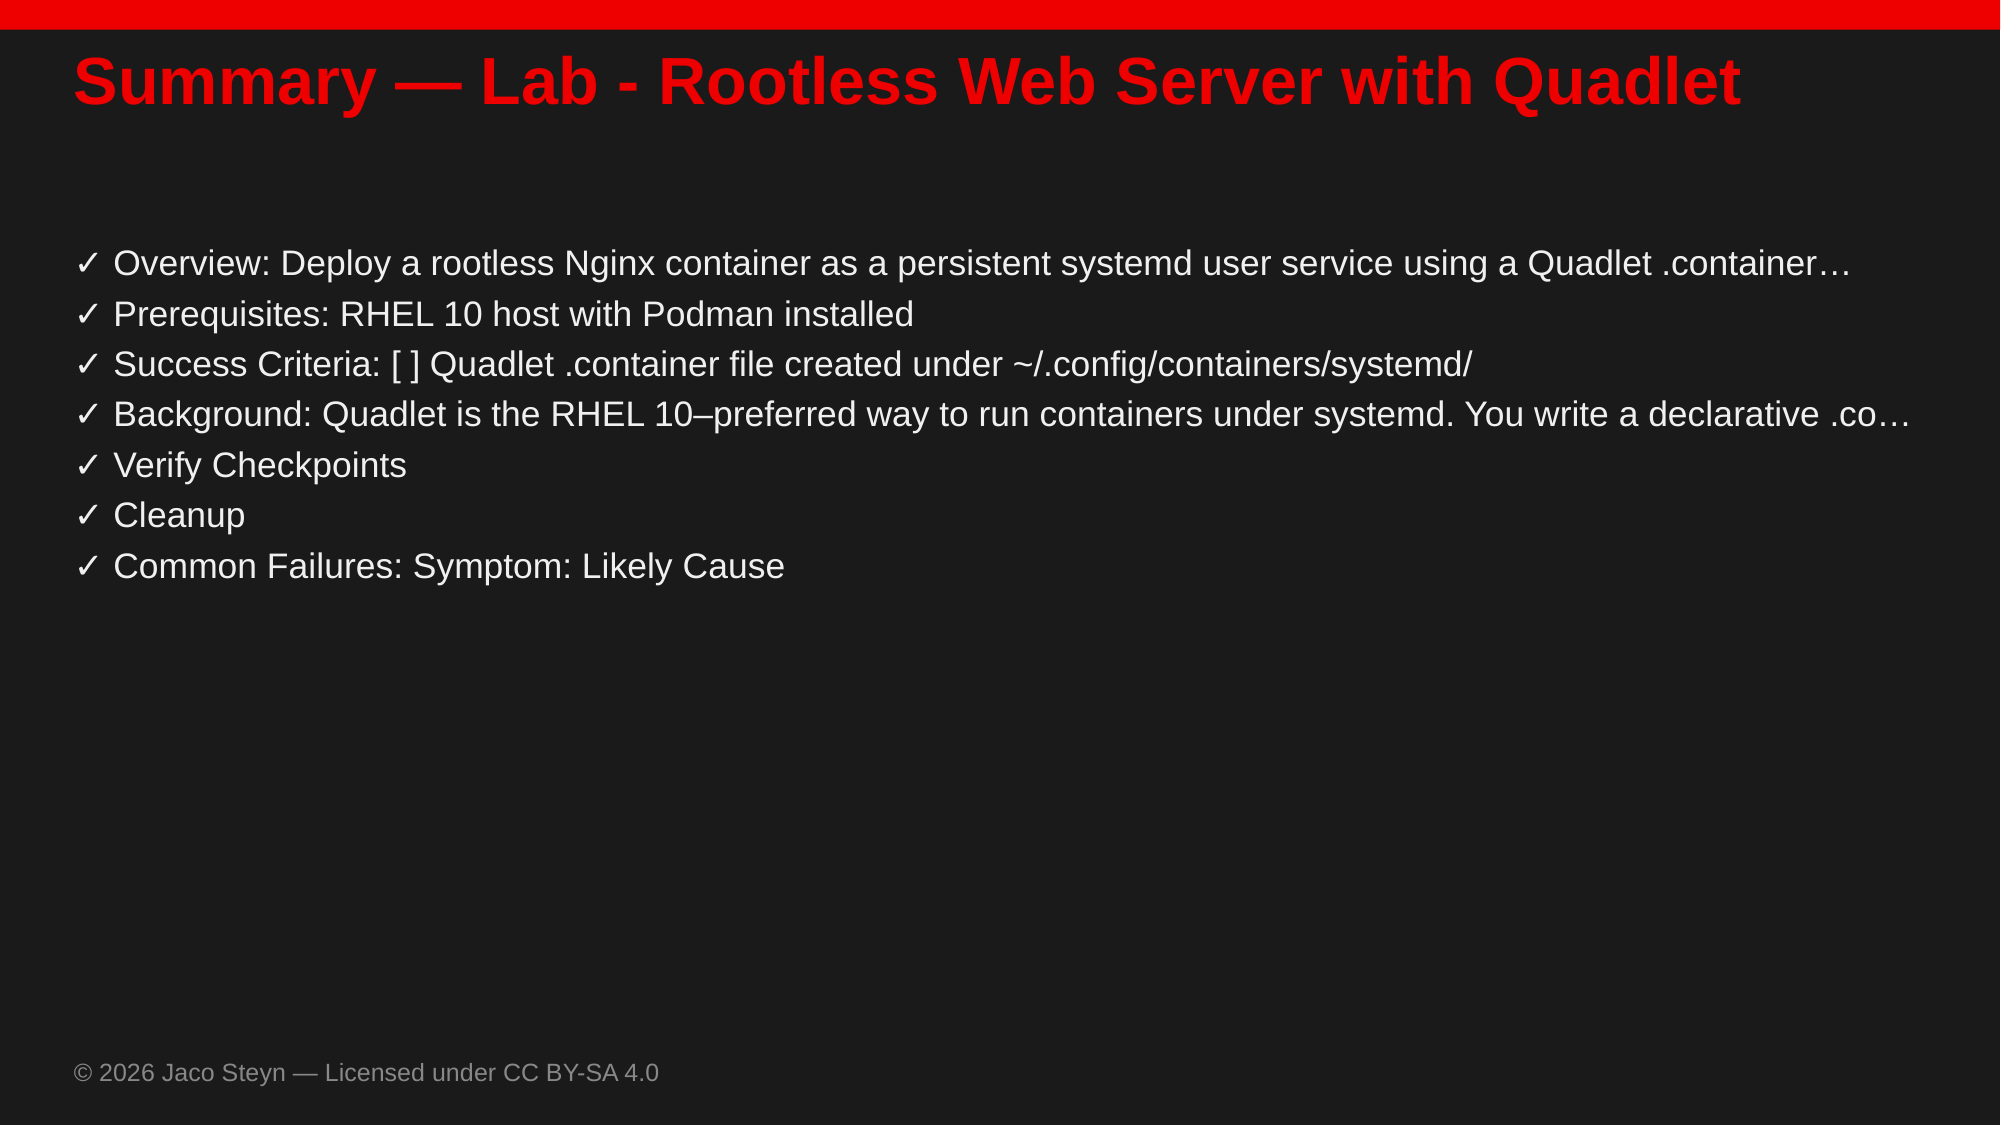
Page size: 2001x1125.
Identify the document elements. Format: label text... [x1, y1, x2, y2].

text_box ✓ Overview: Deploy a rootless Nginx container as a persistent systemd user service using a Quadlet .container… ✓ Prerequisites: RHEL 10 host with Podman installed ✓ Success Criteria: [ ] Quadlet .container file created under ~/.config/containers/systemd/ ✓ Background: Quadlet is the RHEL 10–preferred way to run containers under systemd. You write a declarative .co… ✓ Verify Checkpoints ✓ Cleanup ✓ Common Failures: Symptom: Likely Cause [59, 236, 1942, 1037]
text_box [0, 0, 2001, 30]
text_box Summary — Lab - Rootless Web Server with Quadlet [59, 36, 1942, 208]
text_box © 2026 Jaco Steyn — Licensed under CC BY-SA 4.0 [59, 1051, 1942, 1093]
